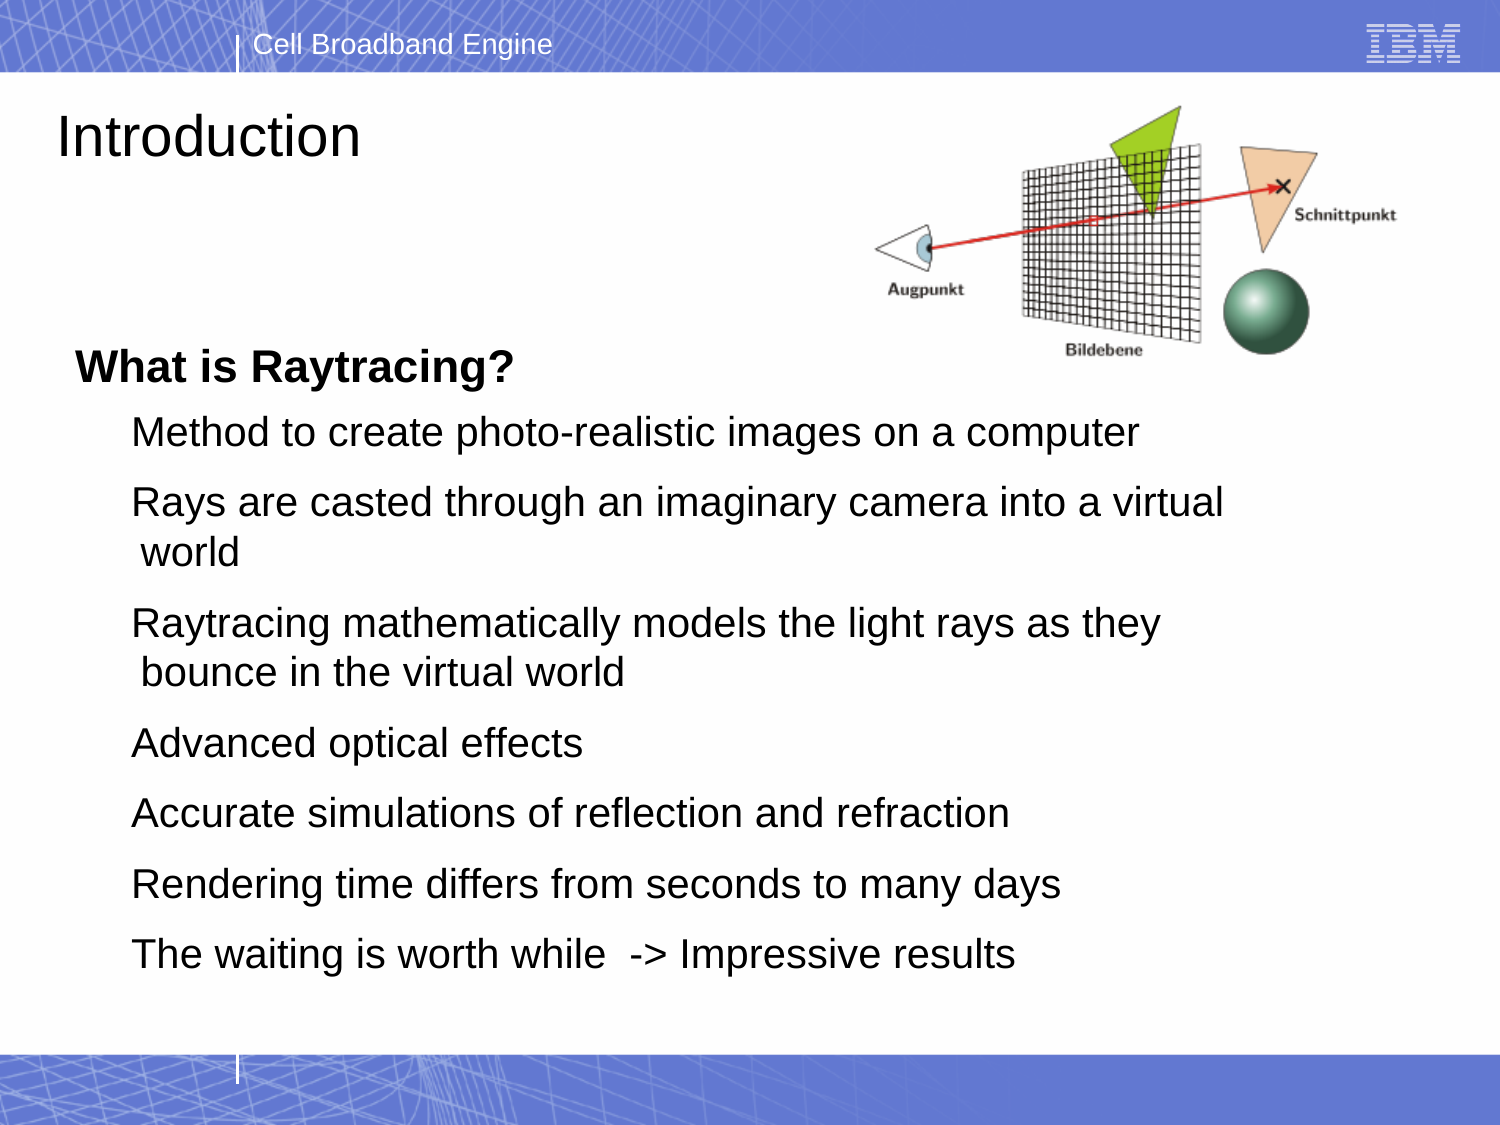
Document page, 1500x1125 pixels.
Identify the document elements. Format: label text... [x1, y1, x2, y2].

picture [1366, 24, 1462, 63]
title Introduction [56, 97, 862, 179]
picture [862, 89, 1410, 376]
list What is Raytracing? Method to create photo-realistic images on a computer Rays are casted through an imaginary camera into a virtual world Raytracing mathematically models the light rays as they bounce in the virtual world Advanced optical effects Accurate simulations of reflection and refraction Rendering time differs from seconds to many days The waiting is worth while -> Impressive results [75, 337, 1281, 978]
